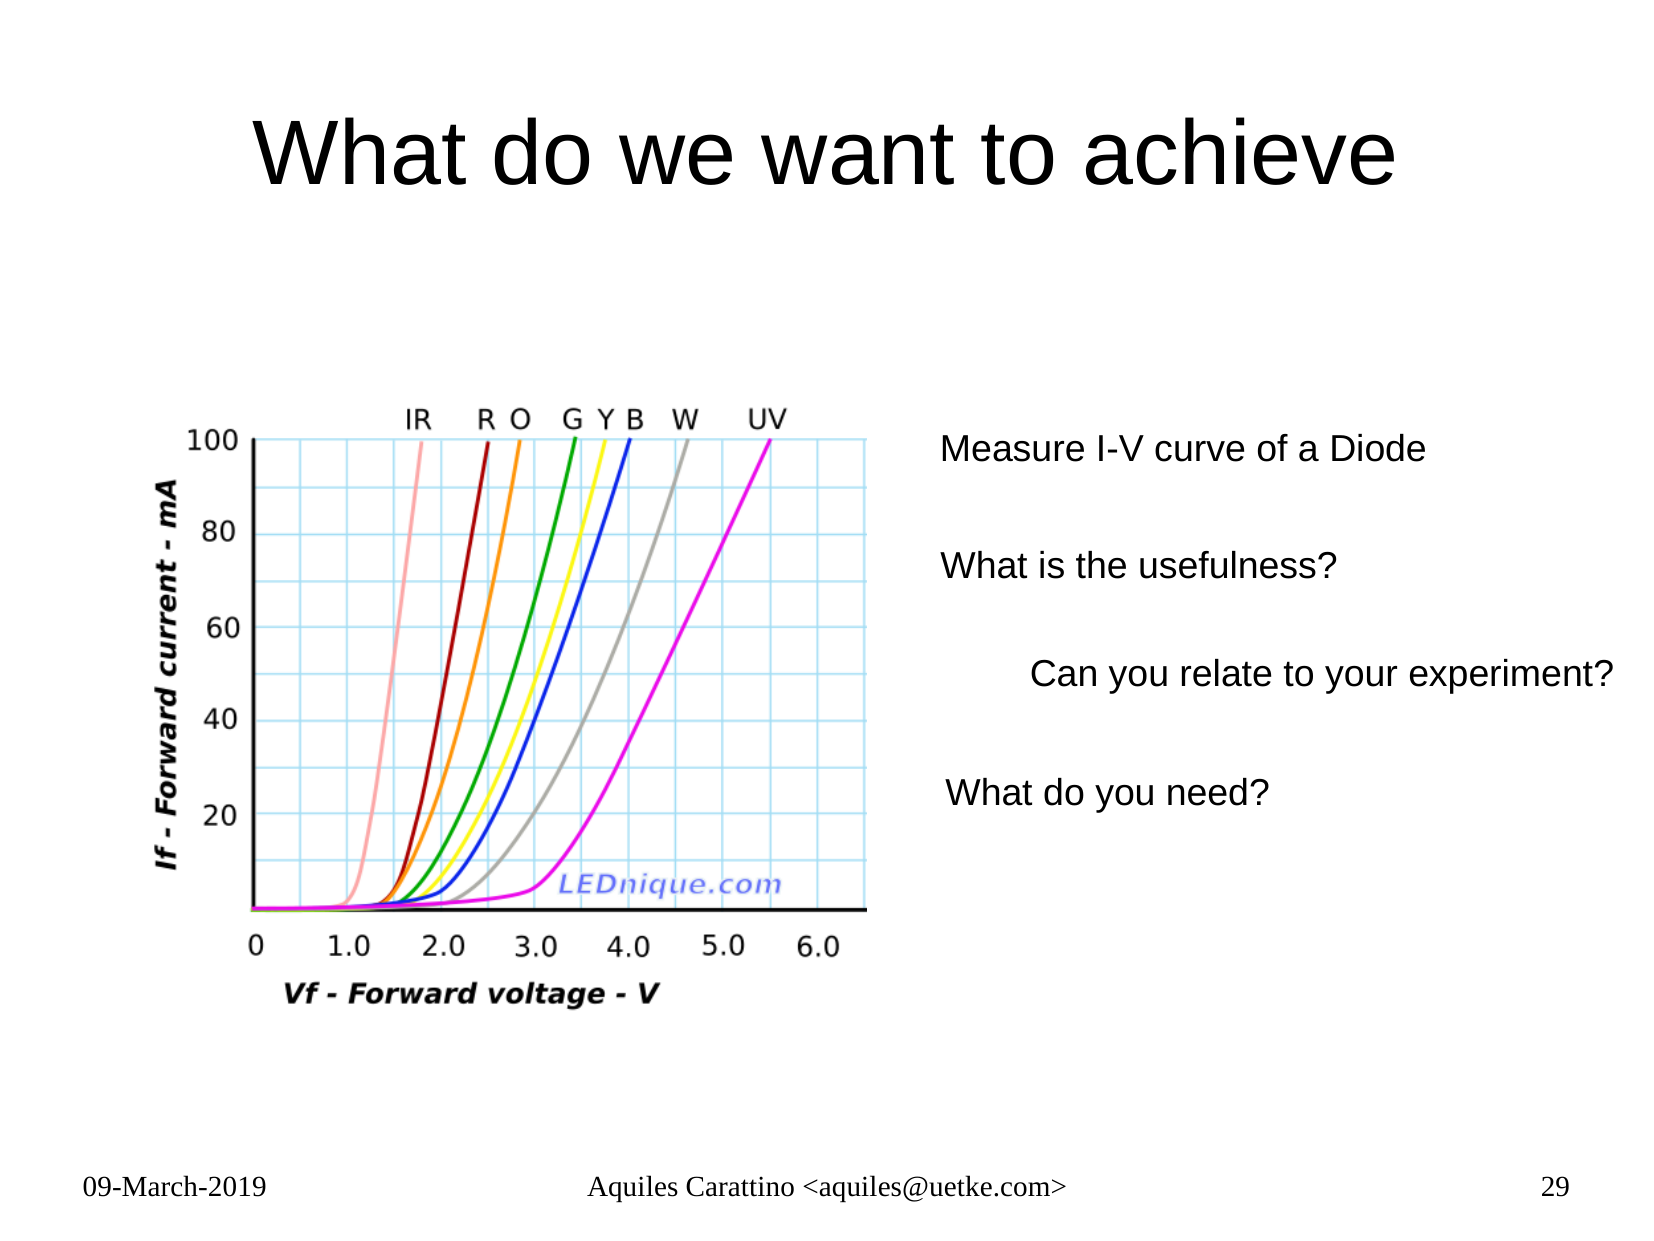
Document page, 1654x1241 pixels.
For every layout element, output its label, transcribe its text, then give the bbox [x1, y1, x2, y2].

picture [120, 384, 867, 1021]
text_box Can you relate to your experiment? [1015, 645, 1630, 702]
text_box Measure I-V curve of a Diode [925, 420, 1442, 477]
text_box What is the usefulness? [925, 537, 1353, 595]
title What do we want to achieve [82, 49, 1571, 257]
text_box What do you need? [930, 764, 1285, 821]
